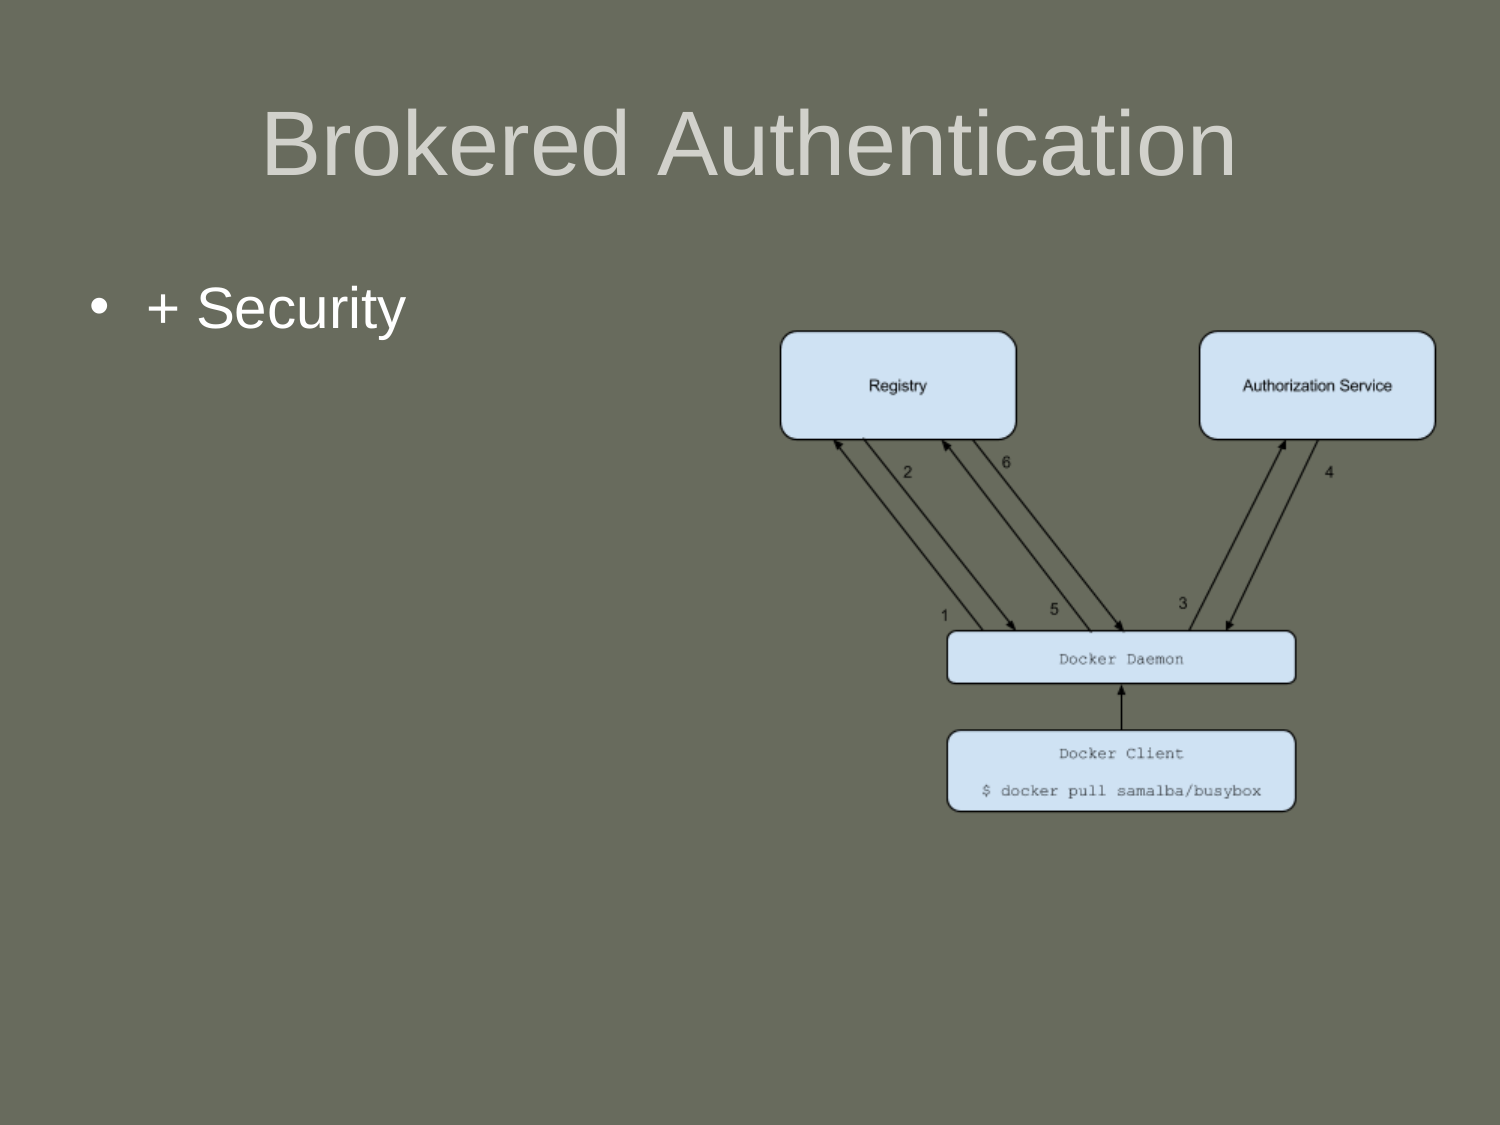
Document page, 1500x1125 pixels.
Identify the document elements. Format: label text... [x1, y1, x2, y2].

picture [750, 302, 1459, 844]
list + Security [75, 262, 738, 1005]
text_box [360, 262, 390, 338]
title Brokered Authentication [75, 45, 1426, 233]
